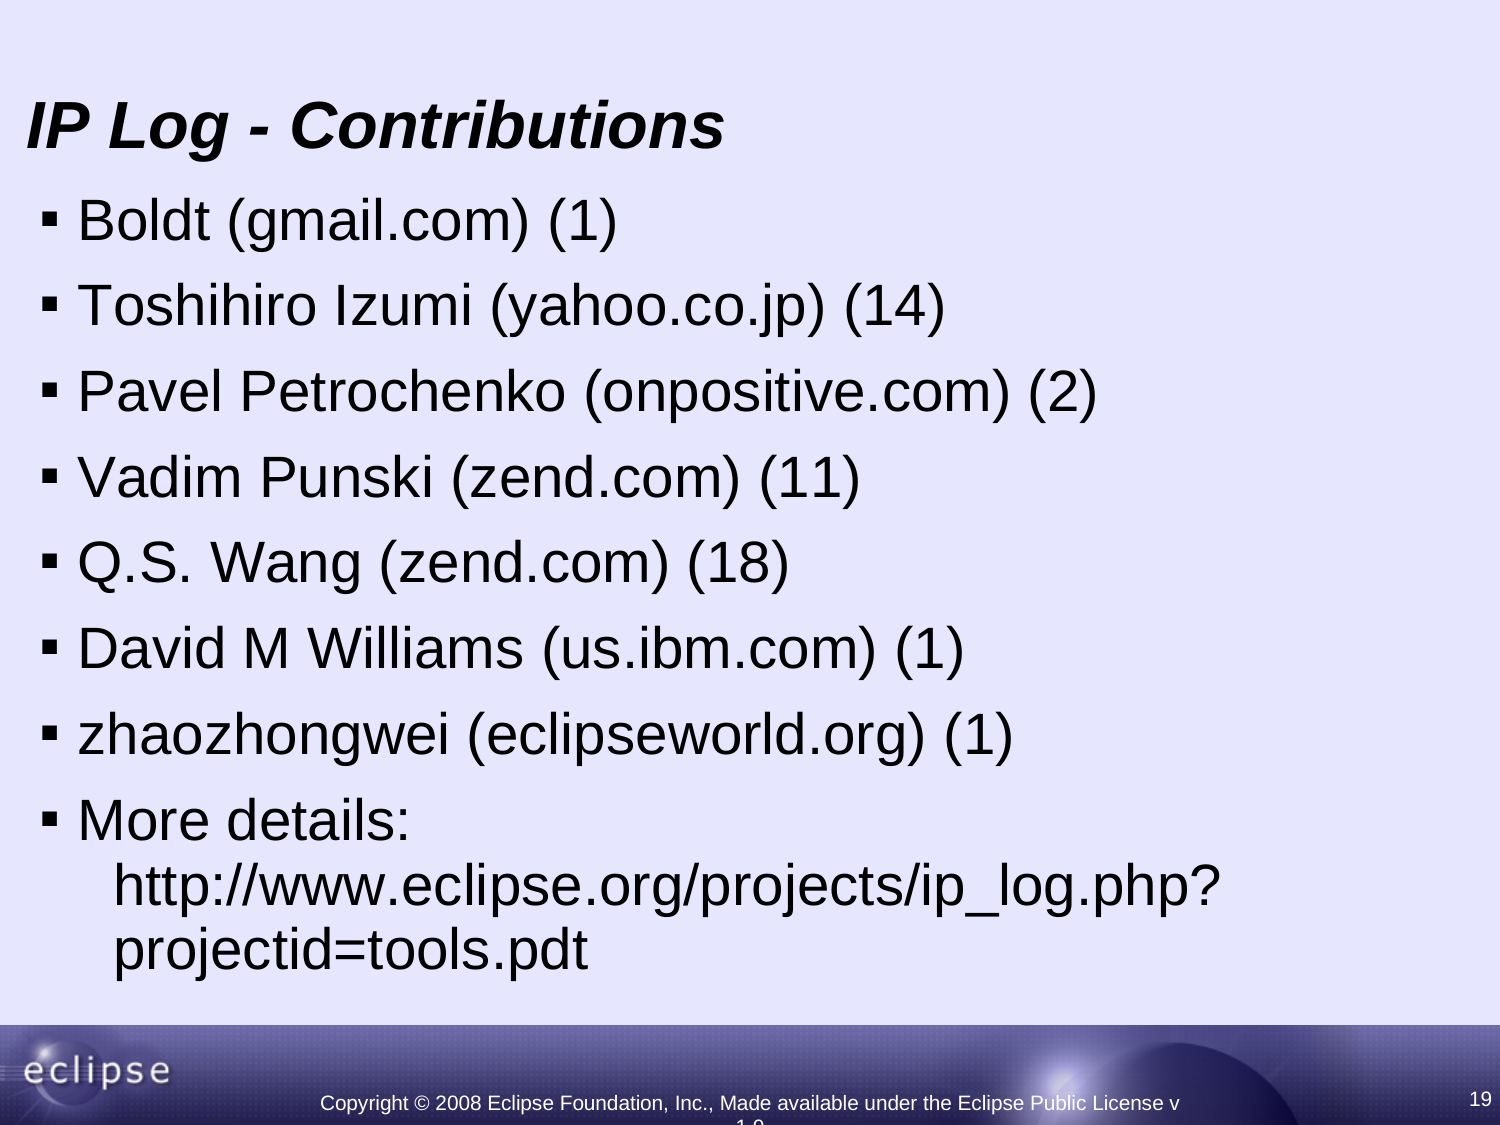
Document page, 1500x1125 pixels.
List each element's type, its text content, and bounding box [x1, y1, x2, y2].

list Boldt (gmail.com) (1) Toshihiro Izumi (yahoo.co.jp) (14) Pavel Petrochenko (onpositive.com) (2) Vadim Punski (zend.com) (11) Q.S. Wang (zend.com) (18) David M Williams (us.ibm.com) (1) zhaozhongwei (eclipseworld.org) (1) More details: http://www.eclipse.org/projects/ip_log.php?projectid=tools.pdt [37, 187, 1463, 1021]
picture [0, 1025, 1500, 1125]
title IP Log - Contributions [26, 84, 1474, 172]
